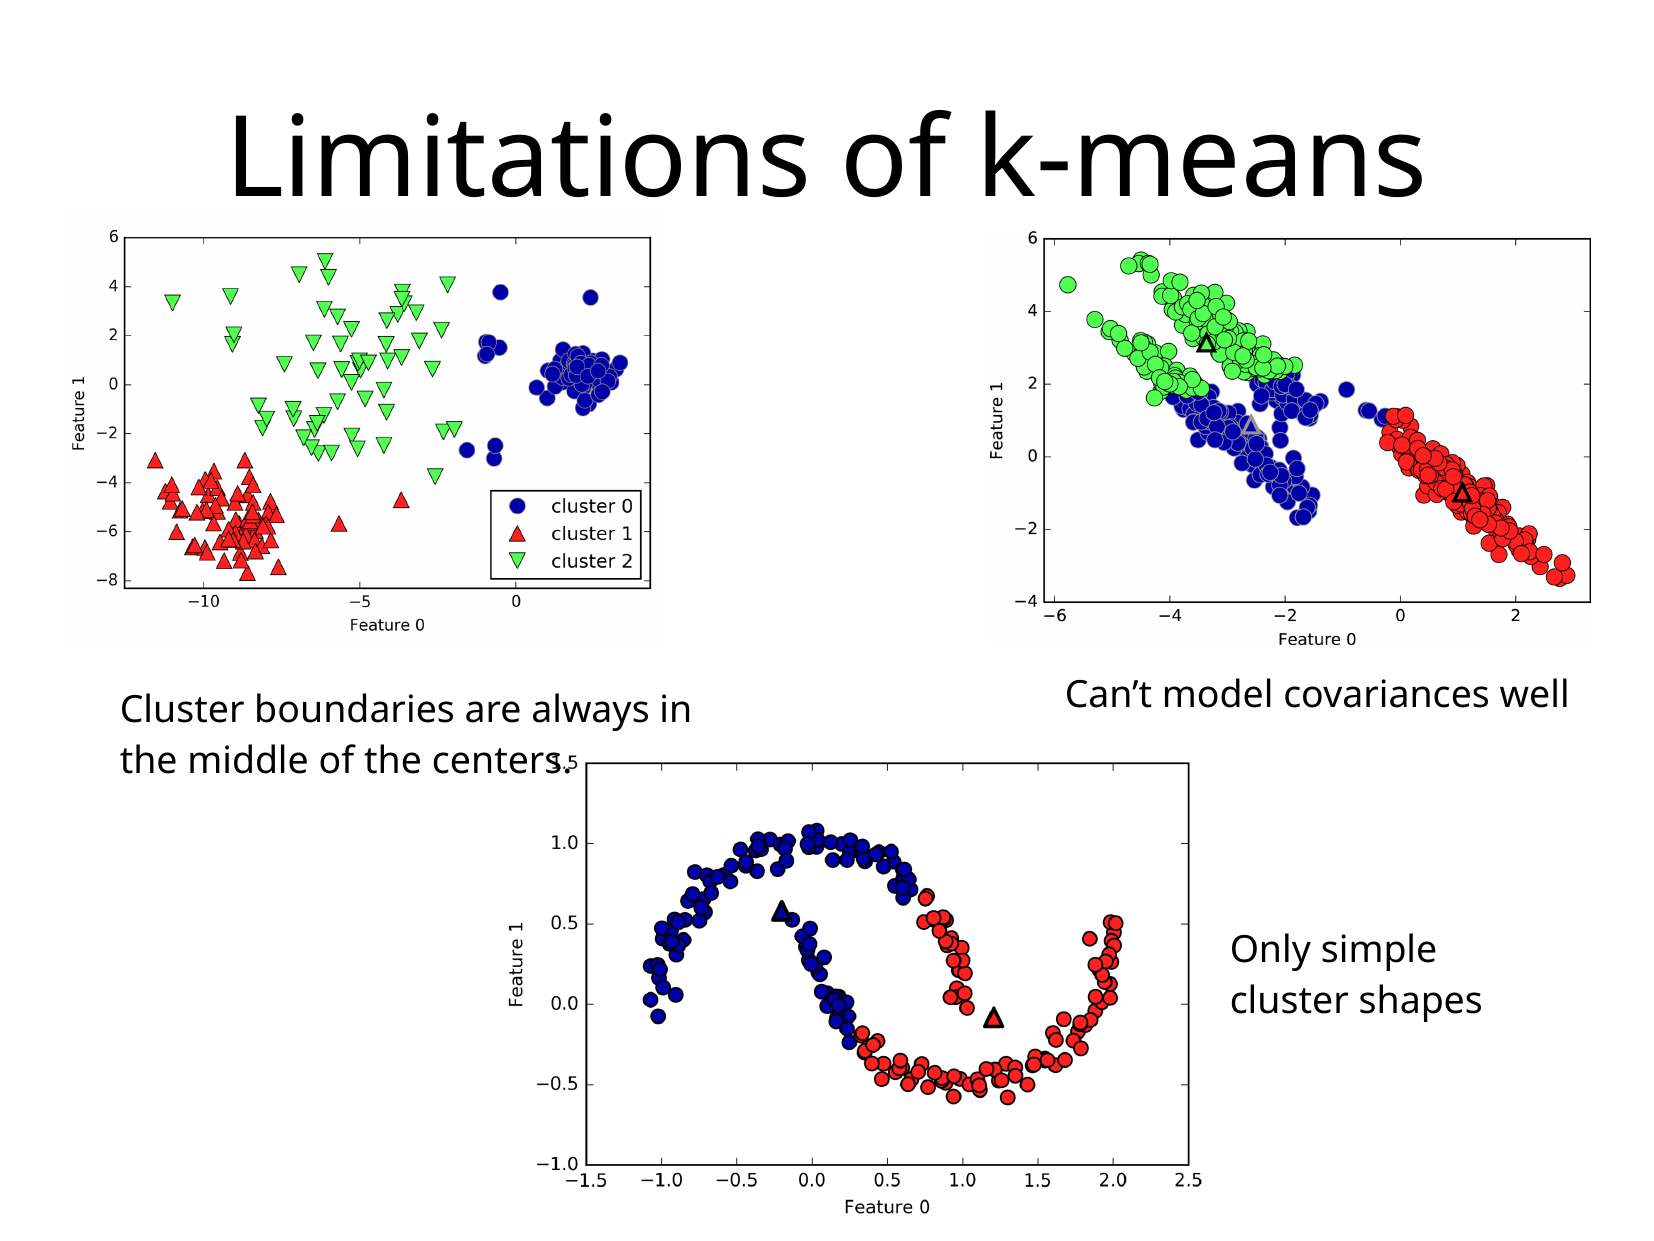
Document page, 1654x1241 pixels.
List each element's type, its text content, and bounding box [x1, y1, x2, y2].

text_box Only simple cluster shapes [1214, 915, 1546, 1006]
title Limitations of k-means [82, 49, 1571, 257]
text_box Cluster boundaries are always in the middle of the centers. [105, 675, 766, 879]
picture [990, 231, 1591, 646]
picture [495, 741, 1215, 1231]
text_box Can’t model covariances well [1050, 660, 1591, 713]
picture [60, 204, 661, 646]
